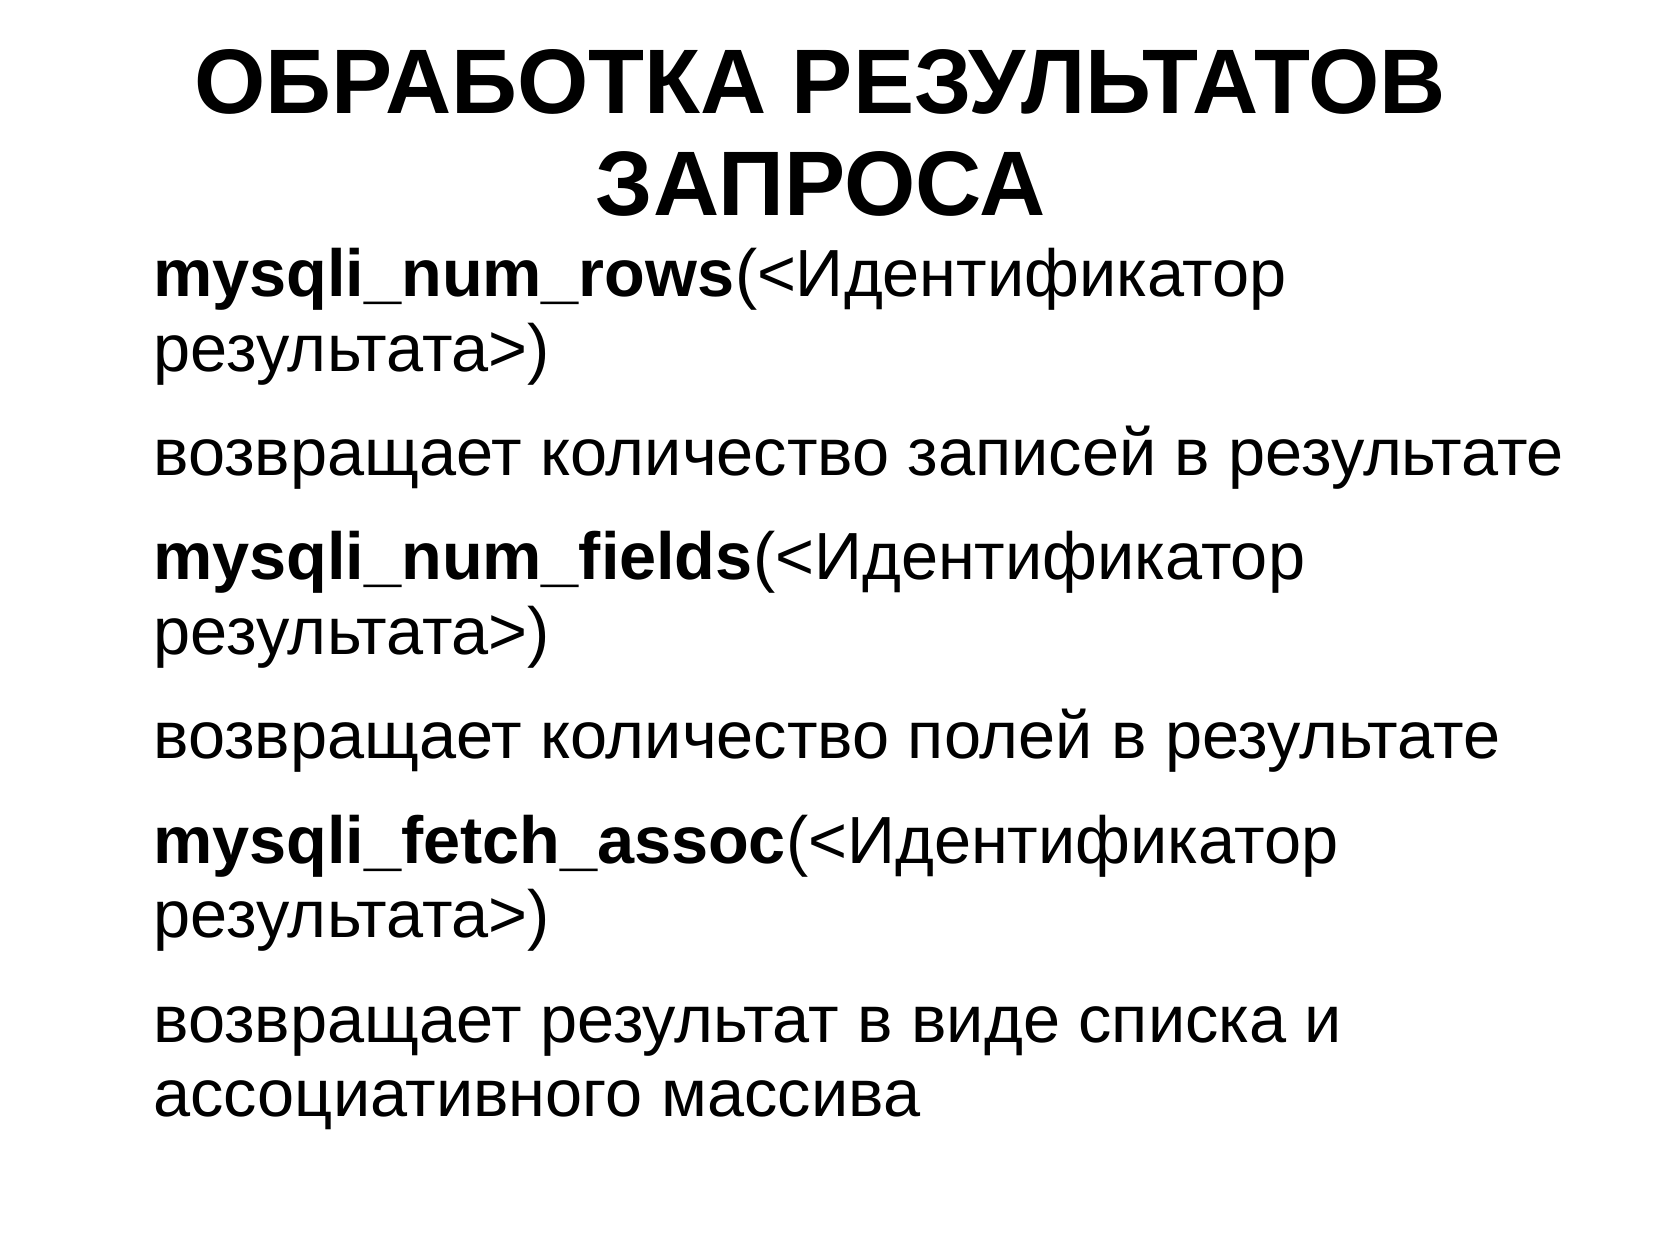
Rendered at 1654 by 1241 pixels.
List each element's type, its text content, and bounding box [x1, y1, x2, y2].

list mysqli_num_rows(<Идентификатор результата>) возвращает количество записей в результате mysqli_num_fields(<Идентификатор результата>) возвращает количество полей в результате mysqli_fetch_assoc(<Идентификатор результата>) возвращает результат в виде списка и ассоциативного массива [82, 236, 1571, 1182]
title ОБРАБОТКА РЕЗУЛЬТАТОВ ЗАПРОСА [76, 29, 1565, 237]
